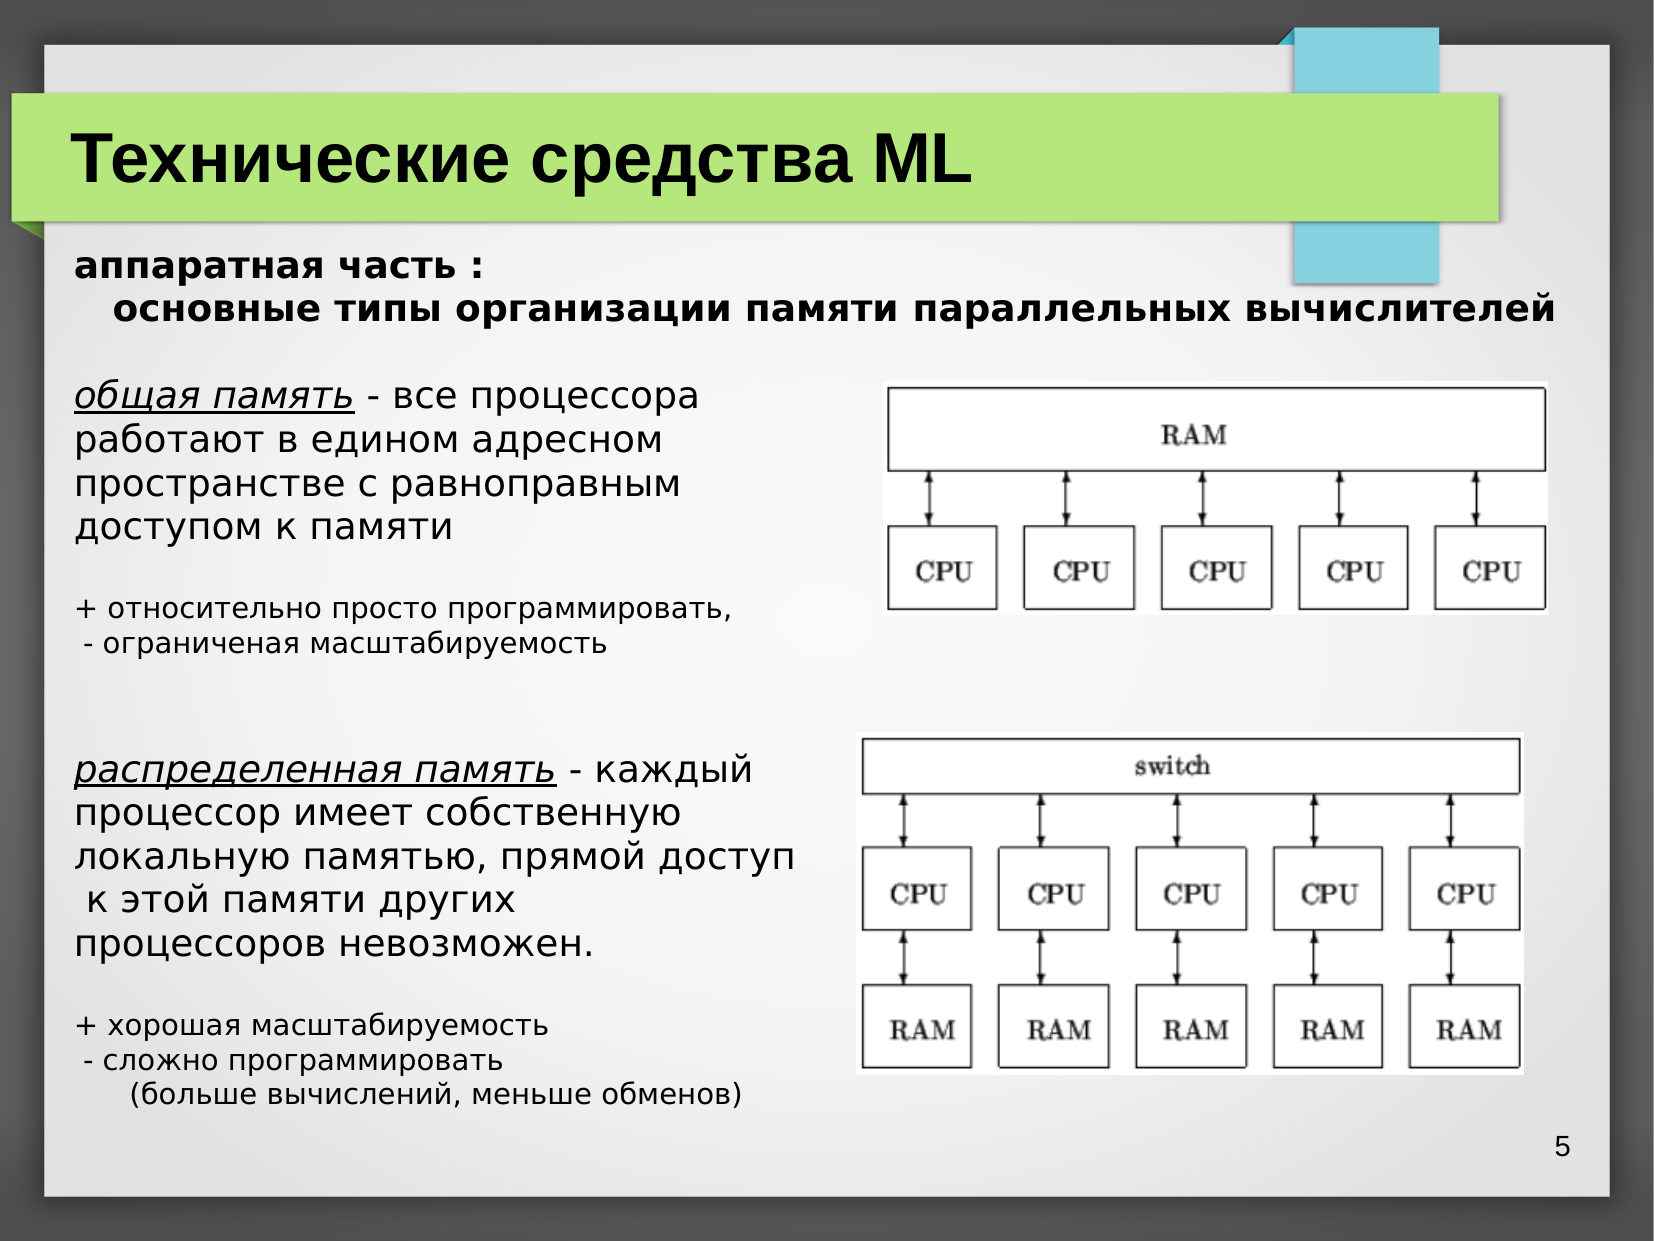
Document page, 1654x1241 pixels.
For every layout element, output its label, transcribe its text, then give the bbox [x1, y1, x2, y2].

text_box аппаратная часть : основные типы организации памяти параллельных вычислителей общая память - все процессора работают в едином адресном пространстве с равноправным доступом к памяти + относительно просто программировать, - ограниченая масштабируемость распределенная память - каждый процессор имеет собственную локальную памятью, прямой доступ к этой памяти других процессоров невозможен. + хорошая масштабируемость - сложно программировать (больше вычислений, меньше обменов) [59, 236, 1595, 1166]
picture [0, 0, 1654, 1241]
title Технические средства ML [70, 118, 1205, 199]
